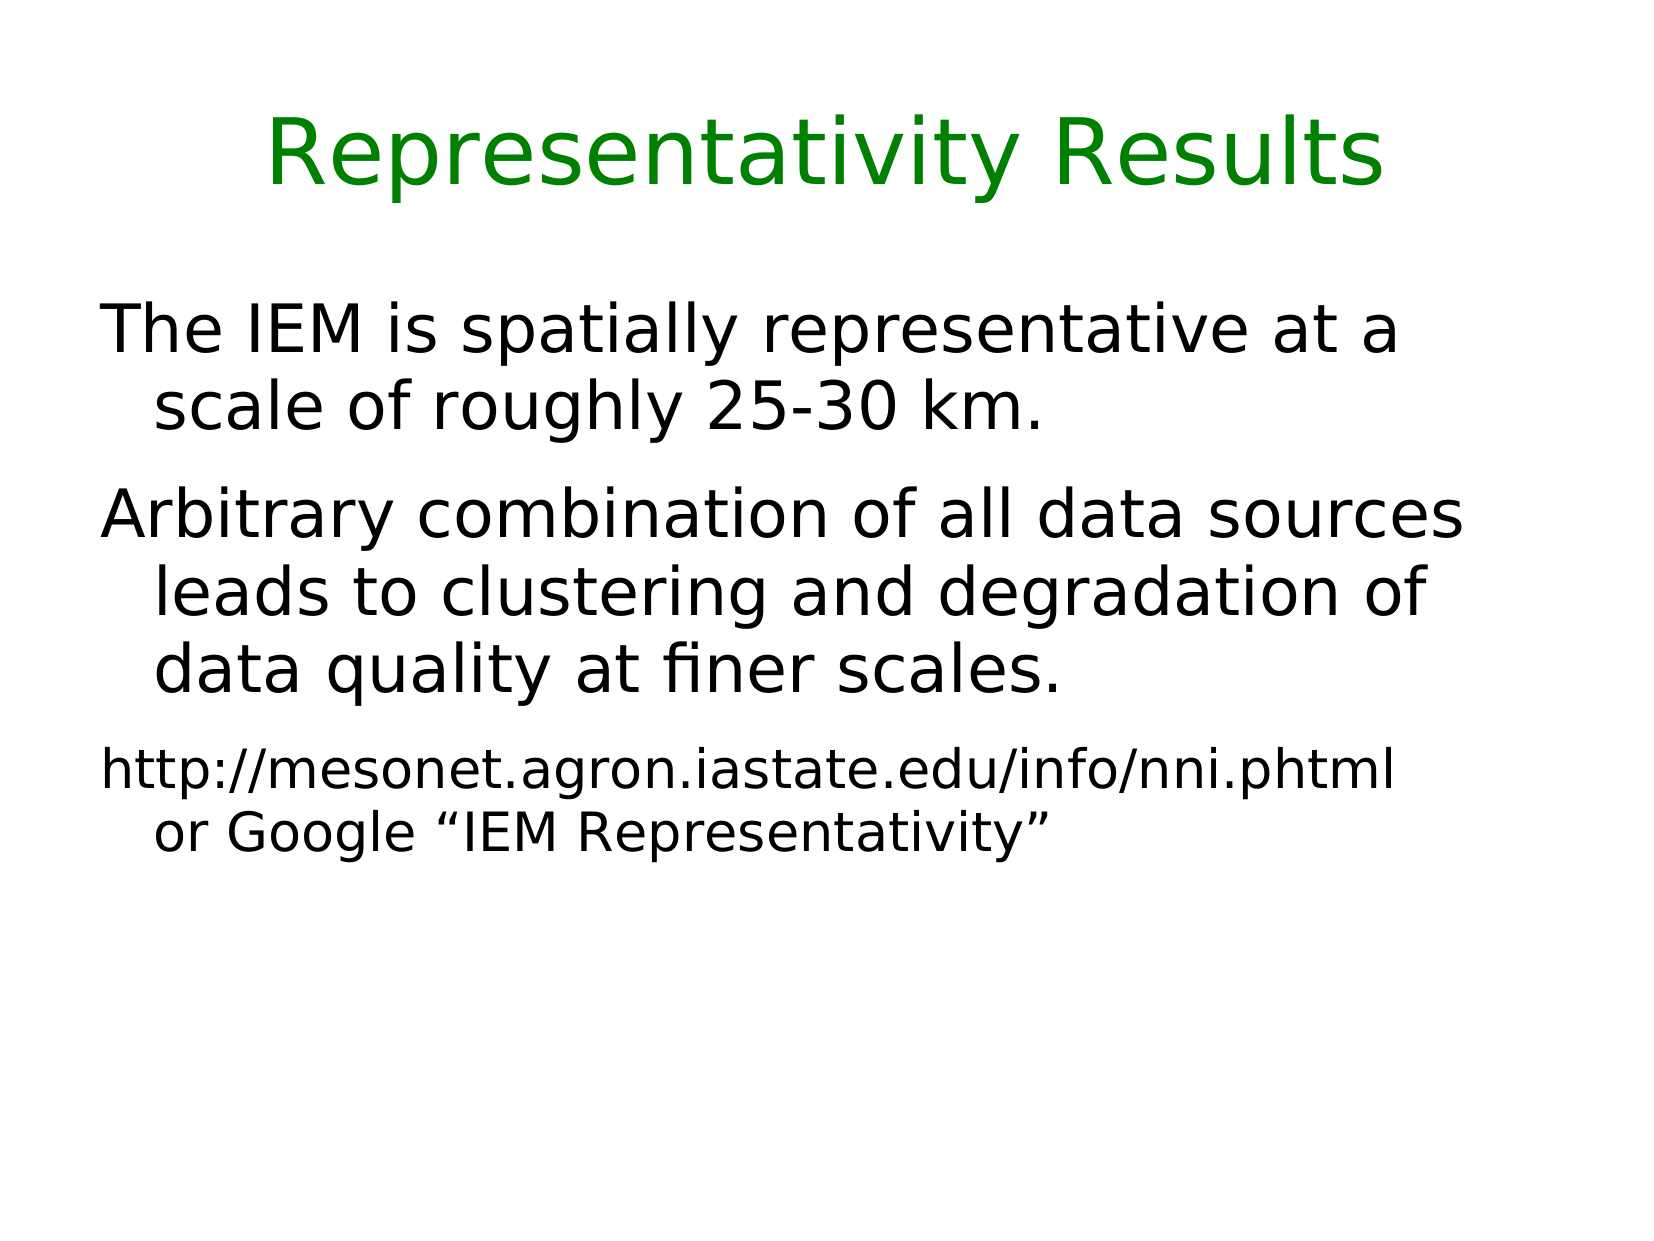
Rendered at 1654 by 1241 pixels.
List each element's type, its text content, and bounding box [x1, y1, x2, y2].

list The IEM is spatially representative at a scale of roughly 25-30 km. Arbitrary combination of all data sources leads to clustering and degradation of data quality at finer scales. http://mesonet.agron.iastate.edu/info/nni.phtml or Google “IEM Representativity” [82, 290, 1571, 864]
title Representativity Results [82, 49, 1571, 257]
